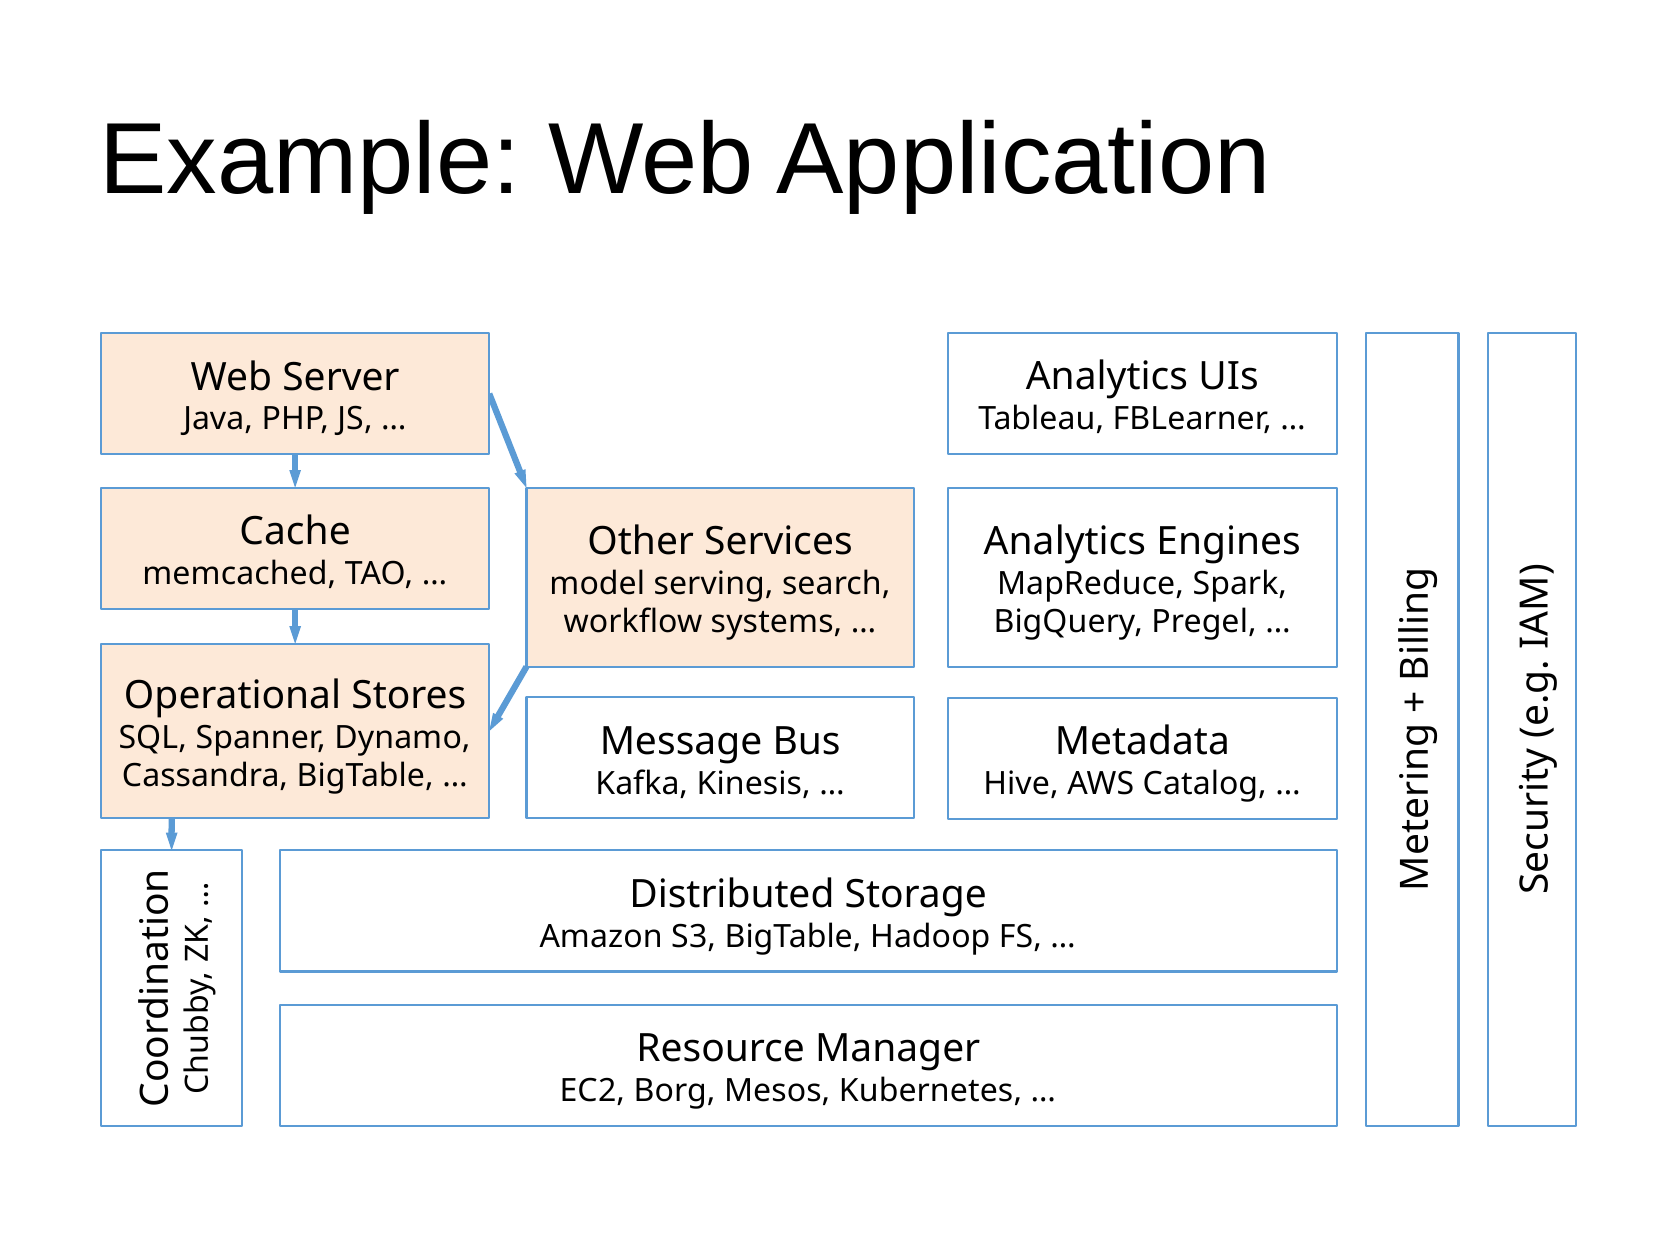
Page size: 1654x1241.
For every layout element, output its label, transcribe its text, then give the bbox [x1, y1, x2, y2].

text_box Web Server Java, PHP, JS, … [101, 333, 489, 454]
text_box Analytics Engines MapReduce, Spark, BigQuery, Pregel, … [948, 488, 1337, 667]
title Example: Web Application [82, 49, 1571, 257]
text_box Analytics UIs Tableau, FBLearner, … [948, 333, 1337, 454]
text_box Metering + Billing [1366, 333, 1458, 1126]
text_box Operational Stores SQL, Spanner, Dynamo, Cassandra, BigTable, … [101, 644, 489, 818]
text_box Message Bus Kafka, Kinesis, … [526, 697, 914, 818]
text_box Metadata Hive, AWS Catalog, … [948, 698, 1337, 819]
text_box Coordination Chubby, ZK, … [101, 850, 243, 1127]
text_box Security (e.g. IAM) [1488, 333, 1576, 1126]
text_box Cache memcached, TAO, … [101, 488, 489, 609]
text_box Distributed Storage Amazon S3, BigTable, Hadoop FS, … [280, 850, 1337, 972]
text_box Resource Manager EC2, Borg, Mesos, Kubernetes, … [280, 1005, 1337, 1126]
text_box Other Services model serving, search, workflow systems, … [526, 488, 914, 667]
